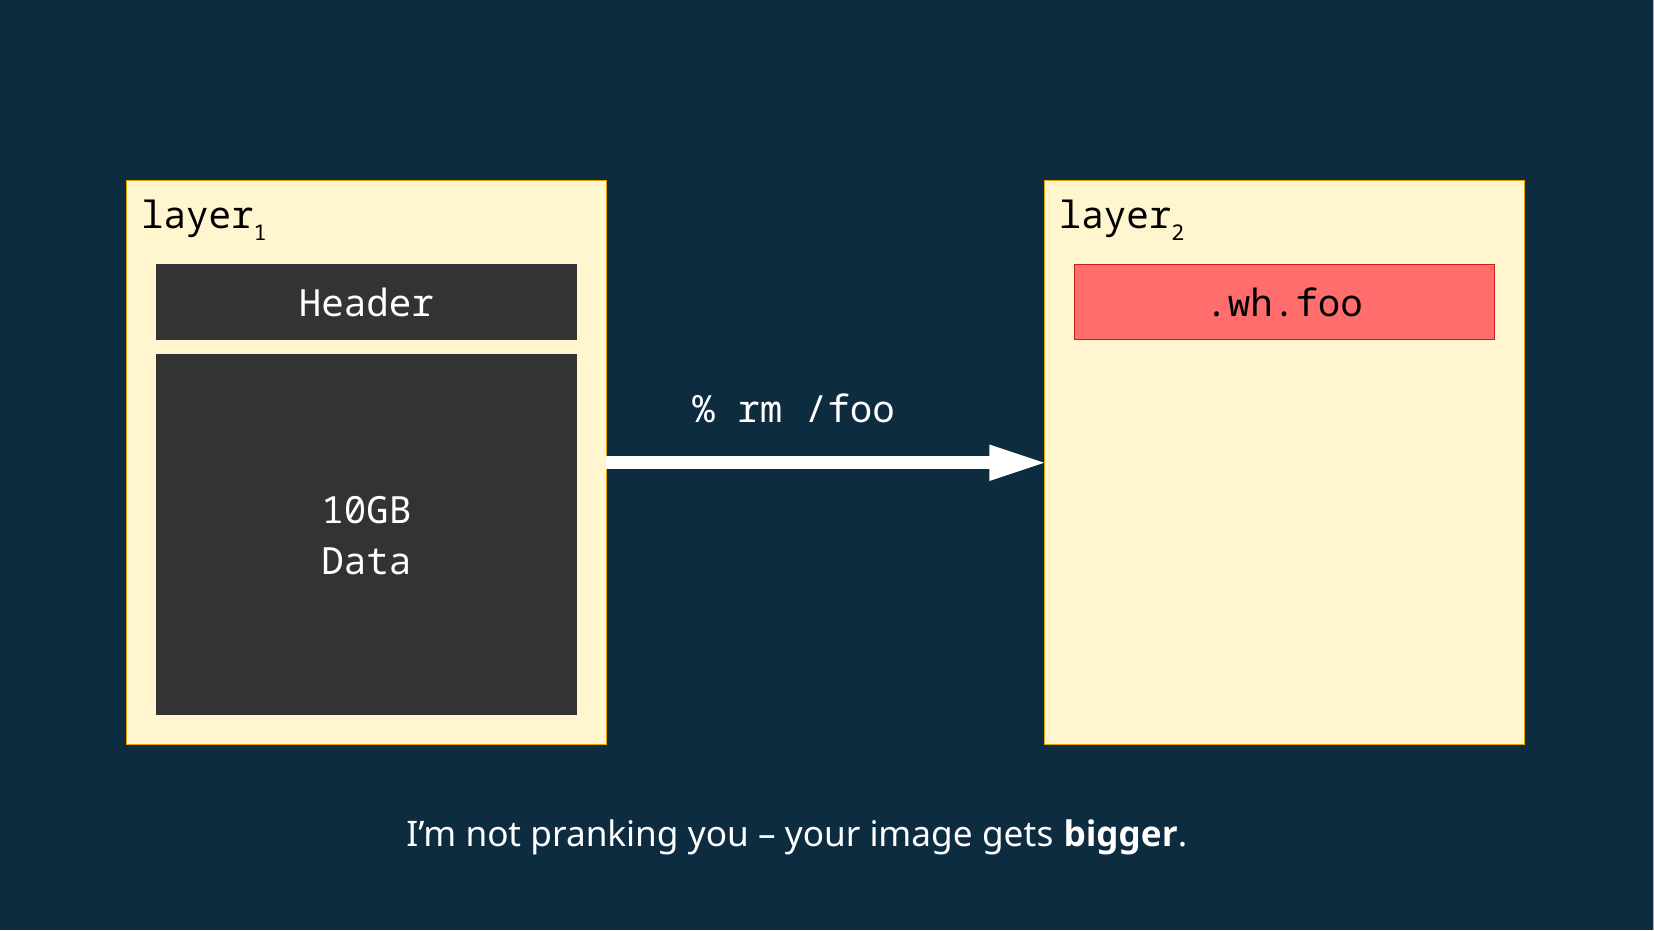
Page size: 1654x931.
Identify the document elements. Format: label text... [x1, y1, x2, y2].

text_box layer2 [1044, 180, 1525, 745]
list I’m not pranking you – your image gets bigger. [351, 795, 1290, 871]
text_box Header [156, 264, 577, 340]
text_box layer1 [126, 180, 607, 745]
text_box % rm /foo [677, 375, 924, 438]
text_box .wh.foo [1074, 264, 1495, 340]
text_box 10GB Data [156, 354, 577, 715]
